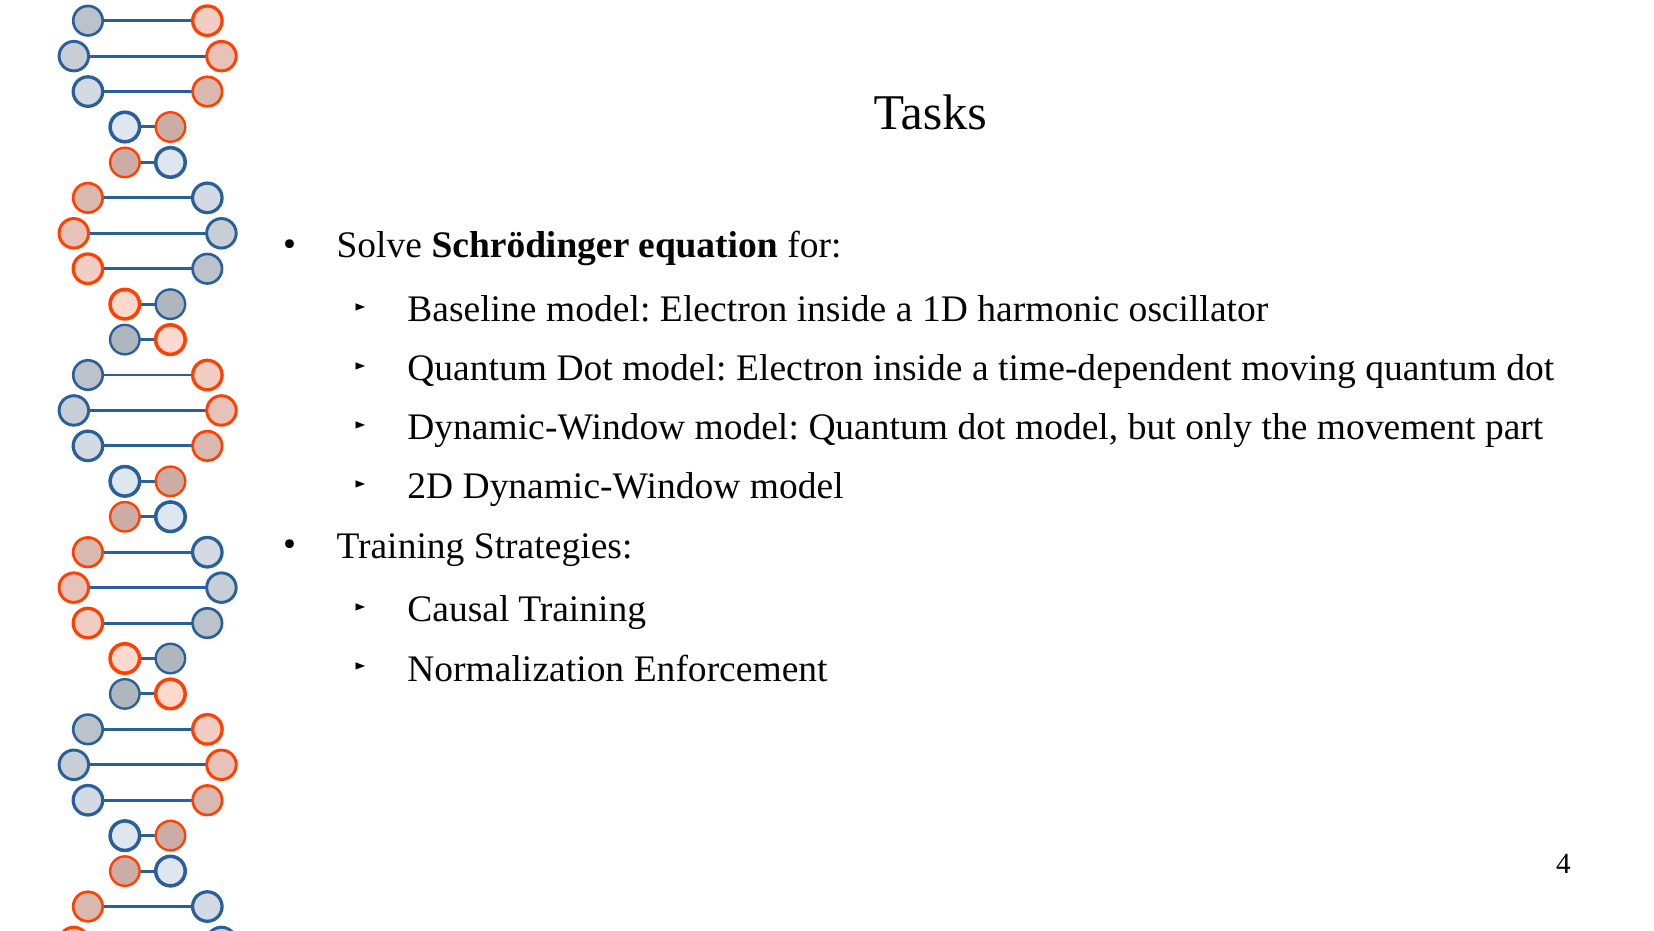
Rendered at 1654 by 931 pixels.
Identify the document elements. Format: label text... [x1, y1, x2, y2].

title Tasks [265, 35, 1595, 189]
list Solve Schrödinger equation for: Baseline model: Electron inside a 1D harmonic oscillator Quantum Dot model: Electron inside a time-dependent moving quantum dot Dynamic-Window model: Quantum dot model, but only the movement part 2D Dynamic-Window model Training Strategies: Causal Training Normalization Enforcement [265, 224, 1595, 764]
